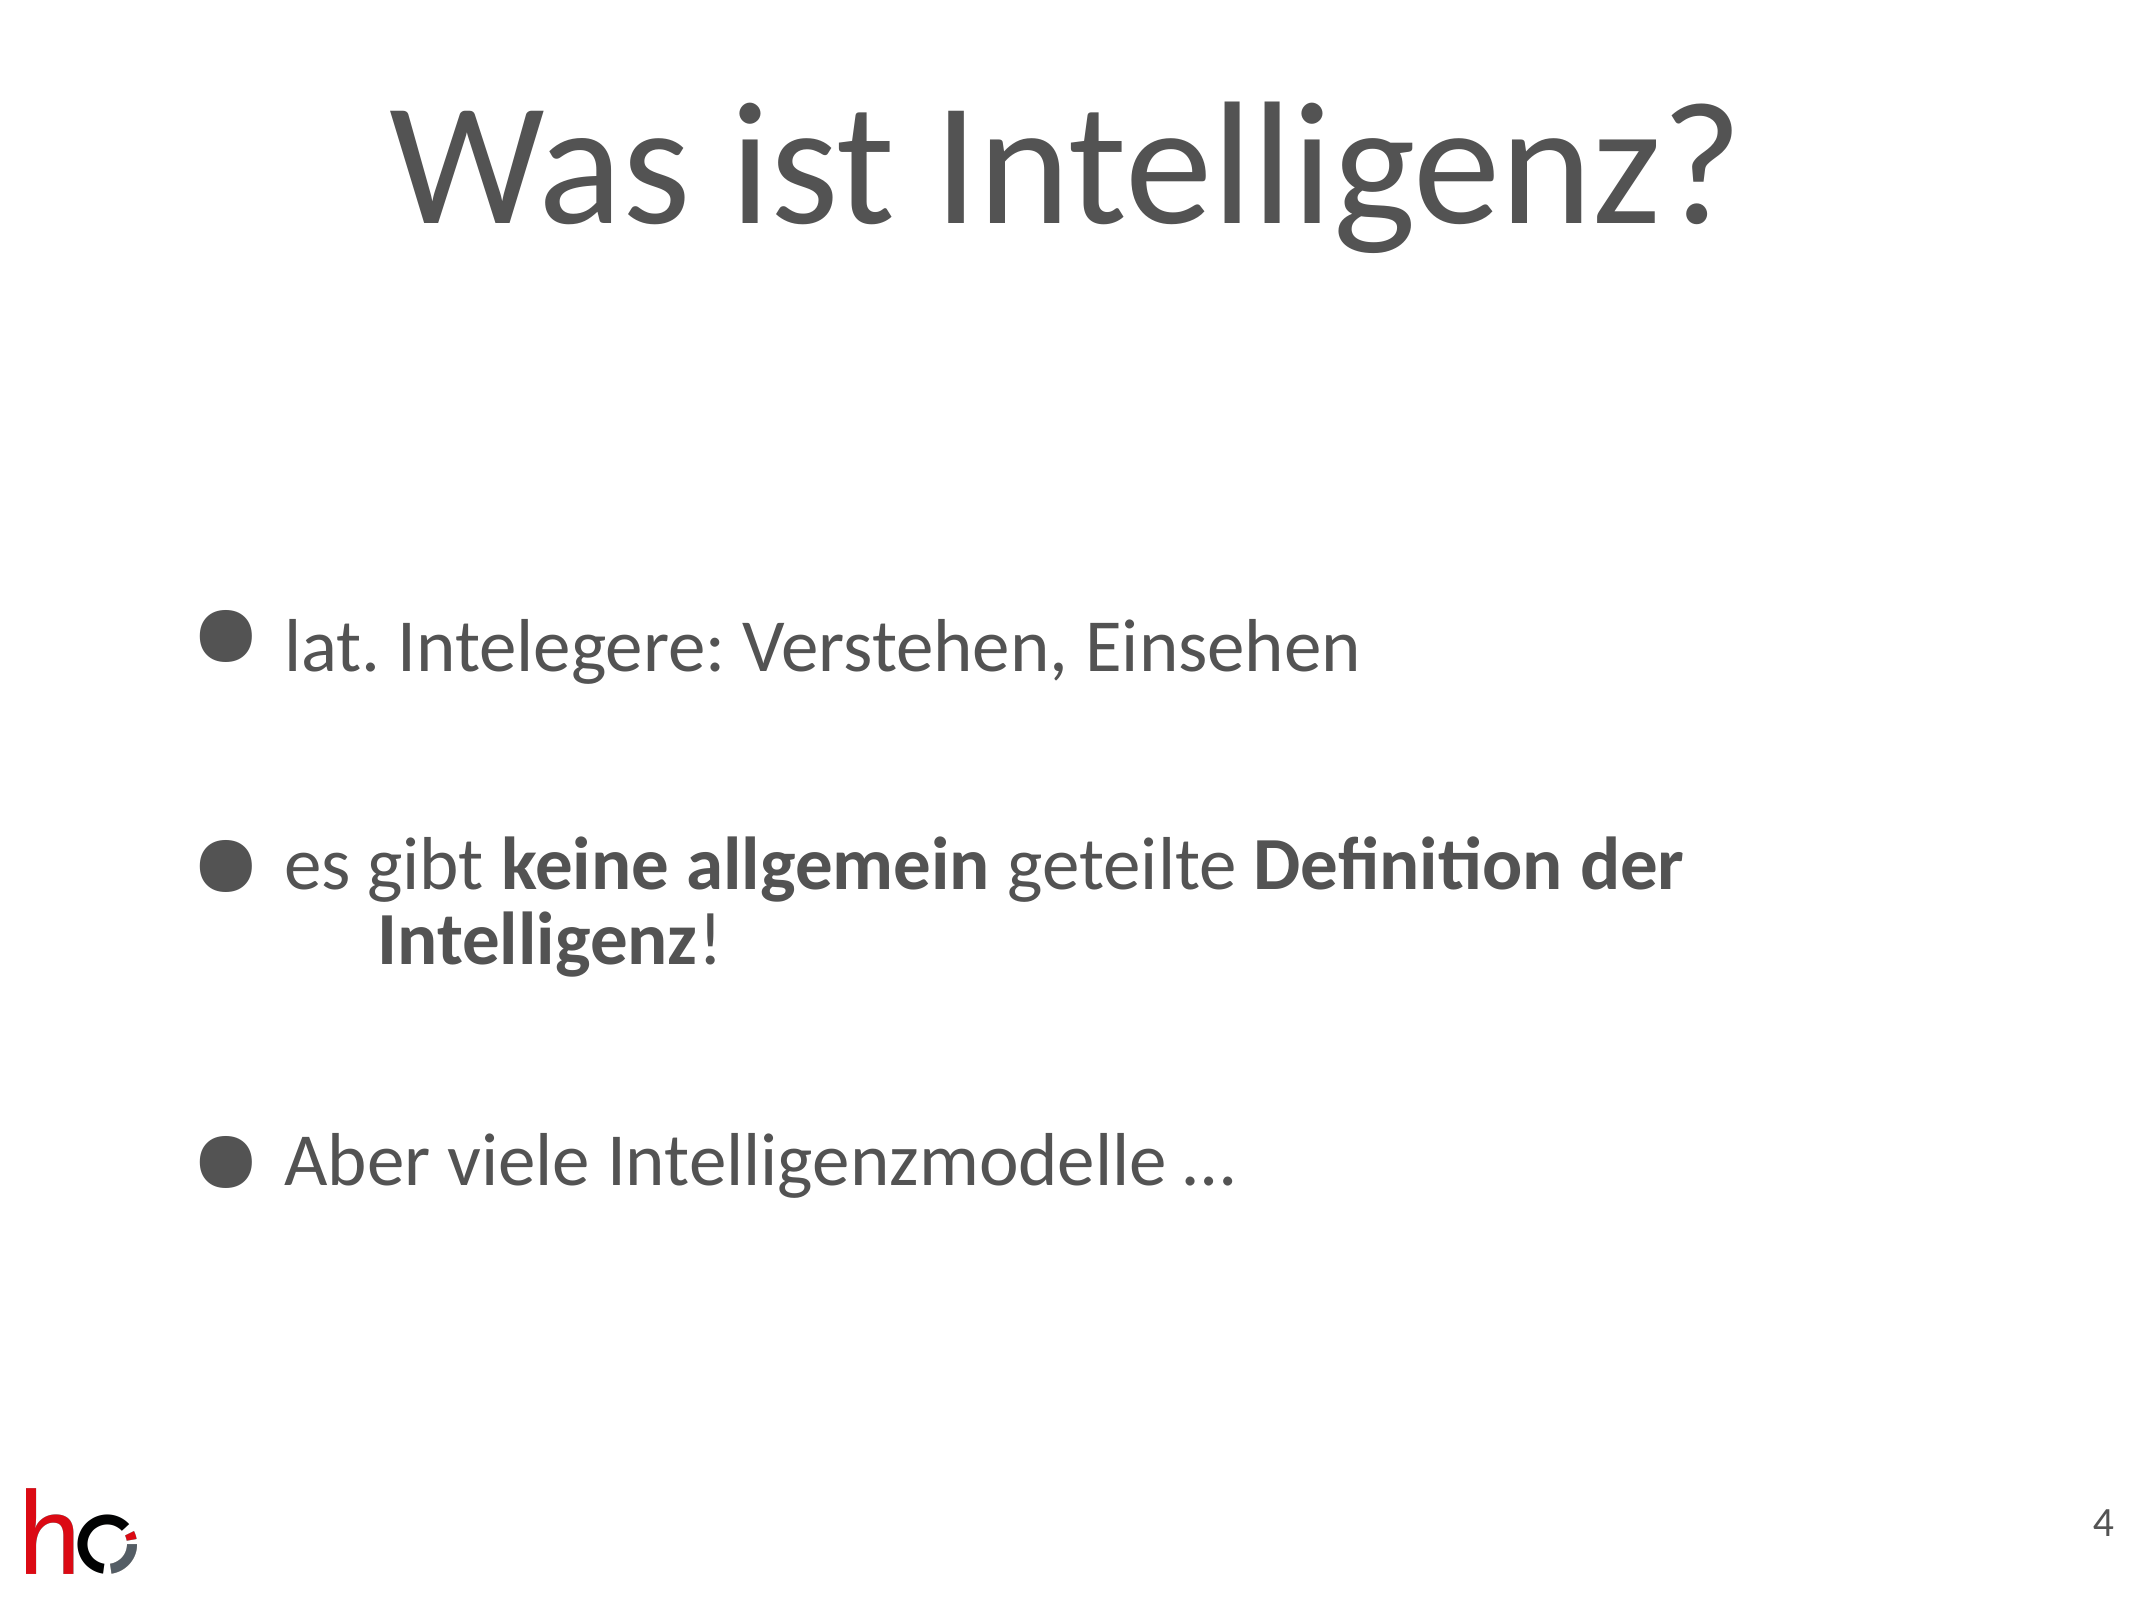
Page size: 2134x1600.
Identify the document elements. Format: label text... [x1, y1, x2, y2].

title Was ist Intelligenz? [208, 41, 1925, 442]
list lat. Intelegere: Verstehen, Einsehen [175, 588, 1893, 716]
text_box [2078, 1497, 2120, 1569]
text_box es gibt keine allgemein geteilte Definition der Intelligenz! [175, 825, 2046, 952]
text_box Aber viele Intelligenzmodelle … [175, 1121, 1893, 1249]
